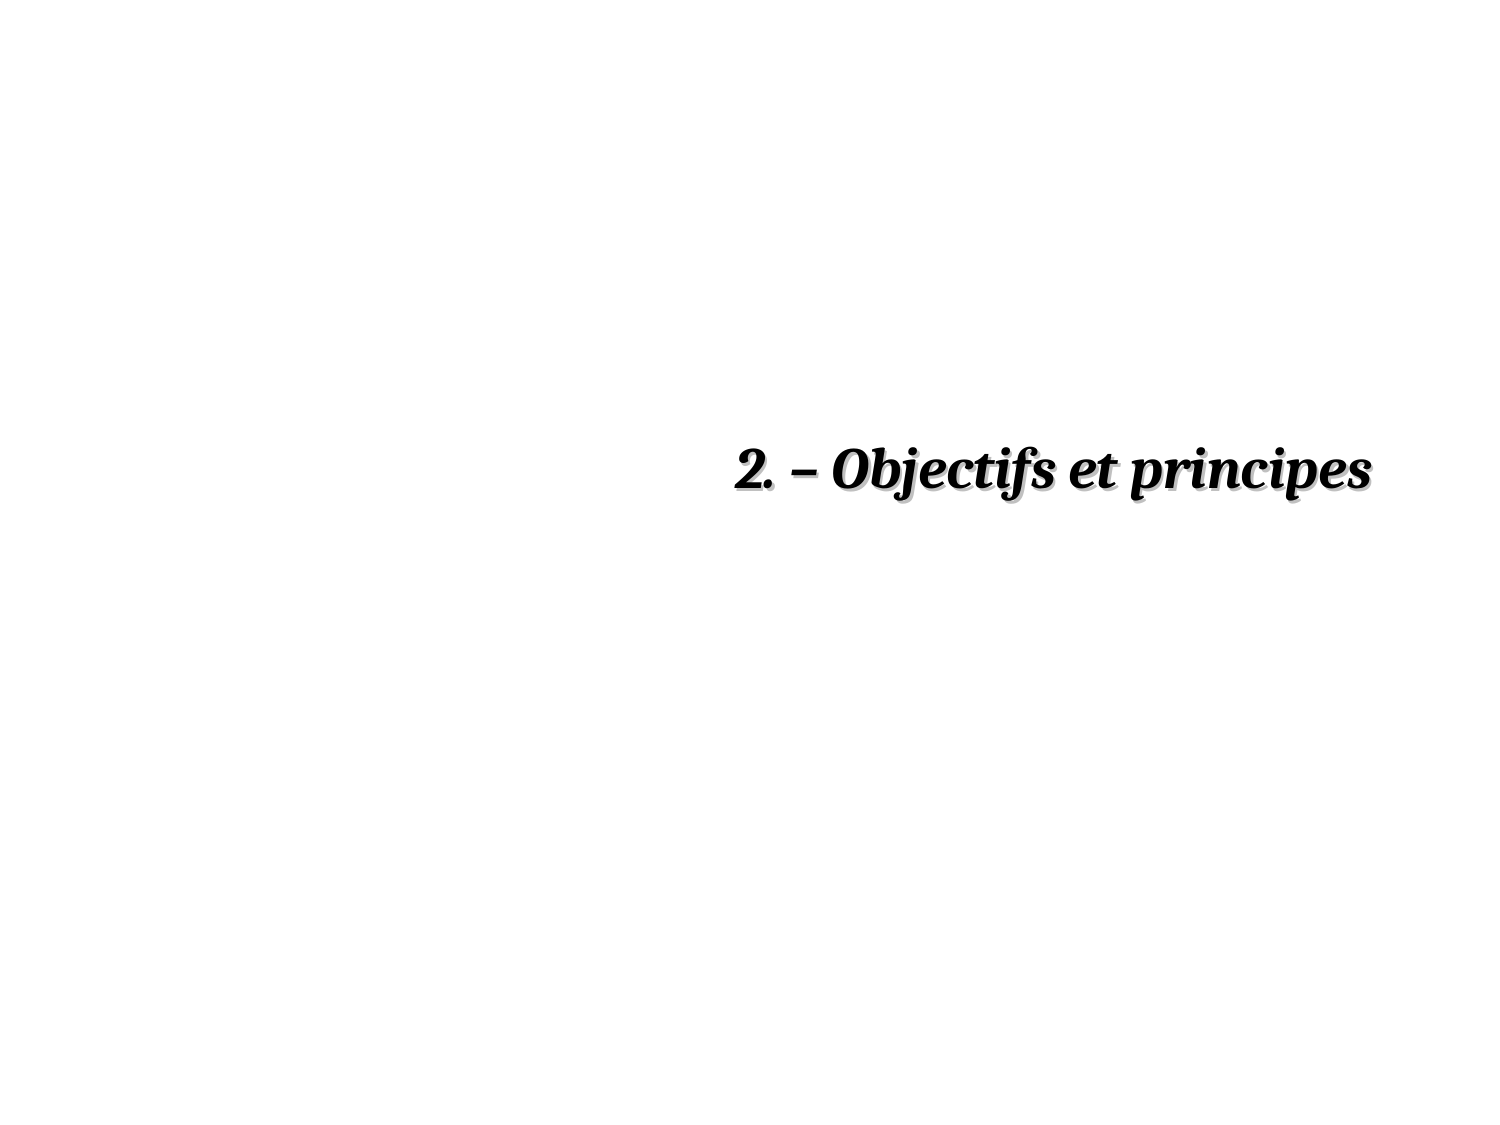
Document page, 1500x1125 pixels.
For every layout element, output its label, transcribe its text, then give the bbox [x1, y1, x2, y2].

title 2. – Objectifs et principes [112, 349, 1388, 591]
